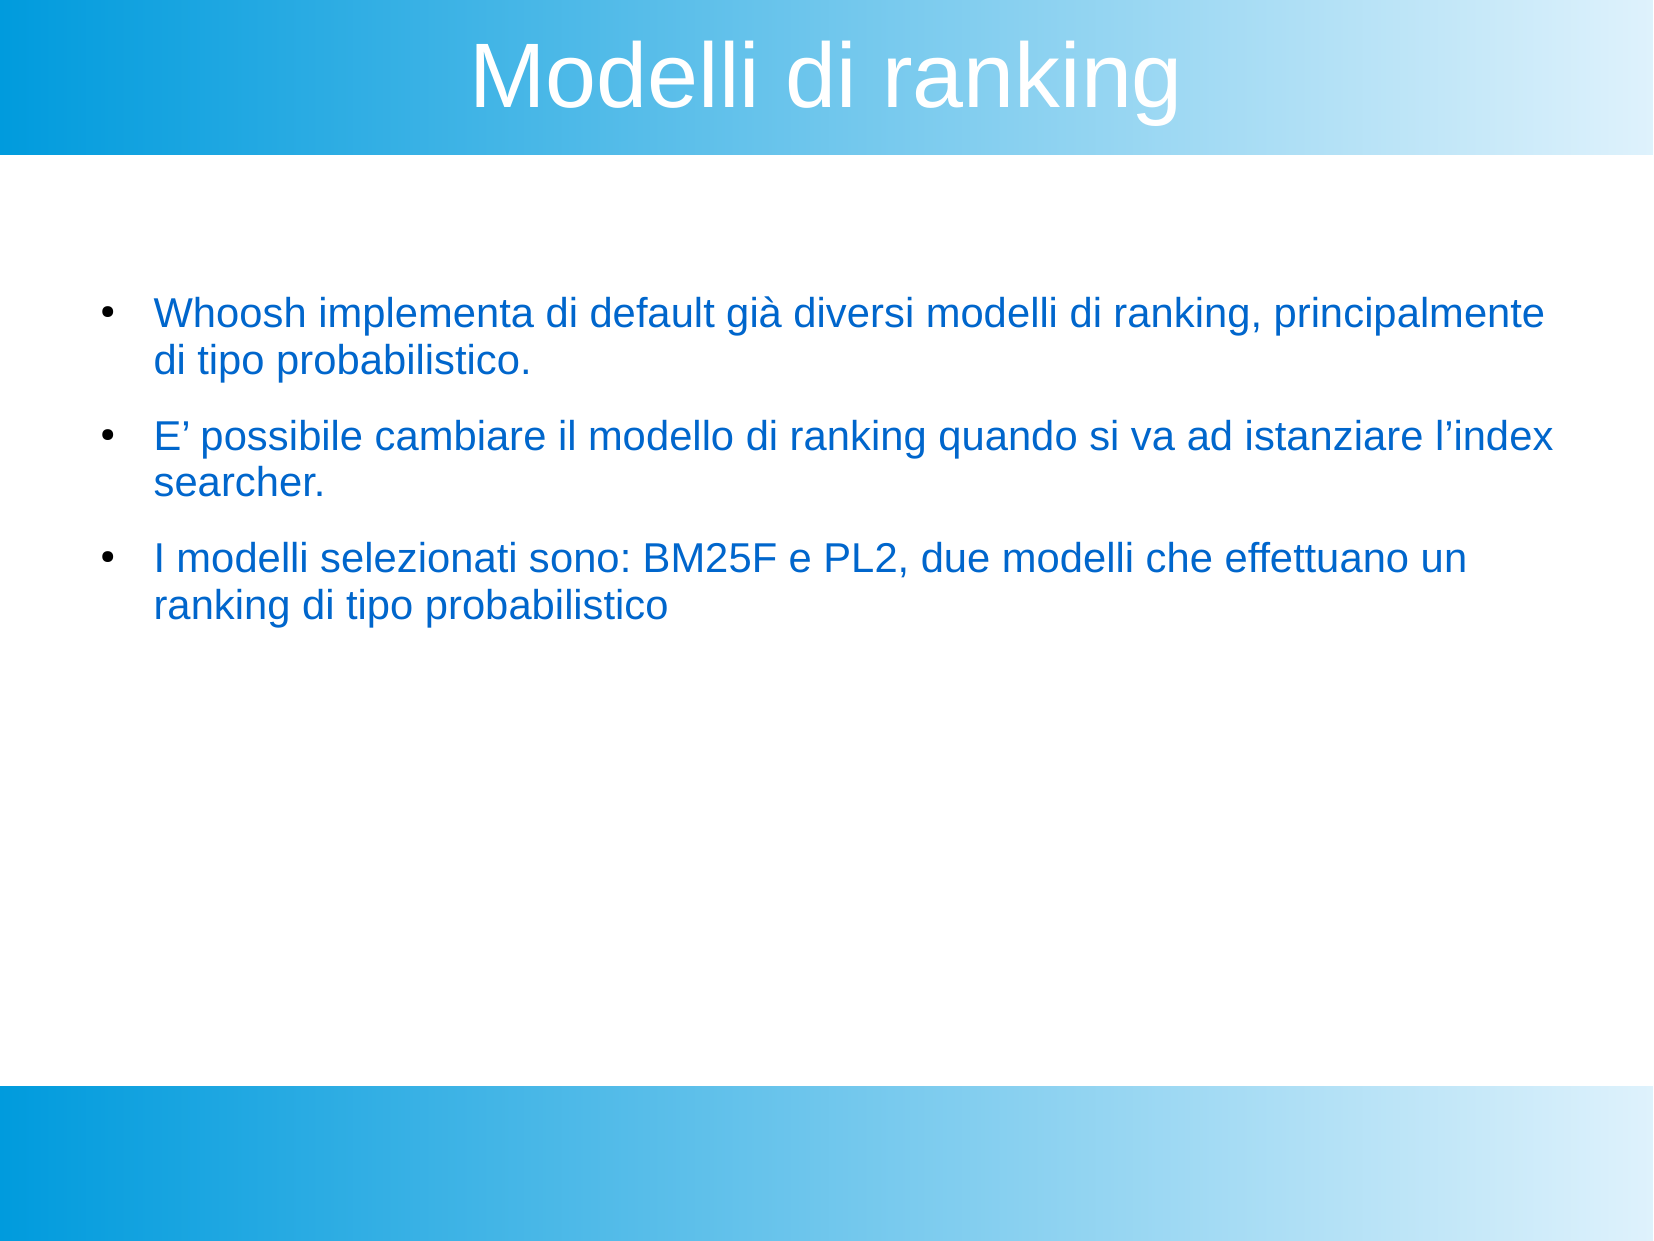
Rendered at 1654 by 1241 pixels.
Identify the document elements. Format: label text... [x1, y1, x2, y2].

list Whoosh implementa di default già diversi modelli di ranking, principalmente di tipo probabilistico. E’ possibile cambiare il modello di ranking quando si va ad istanziare l’index searcher. I modelli selezionati sono: BM25F e PL2, due modelli che effettuano un ranking di tipo probabilistico [82, 290, 1571, 1010]
title Modelli di ranking [82, 23, 1571, 129]
